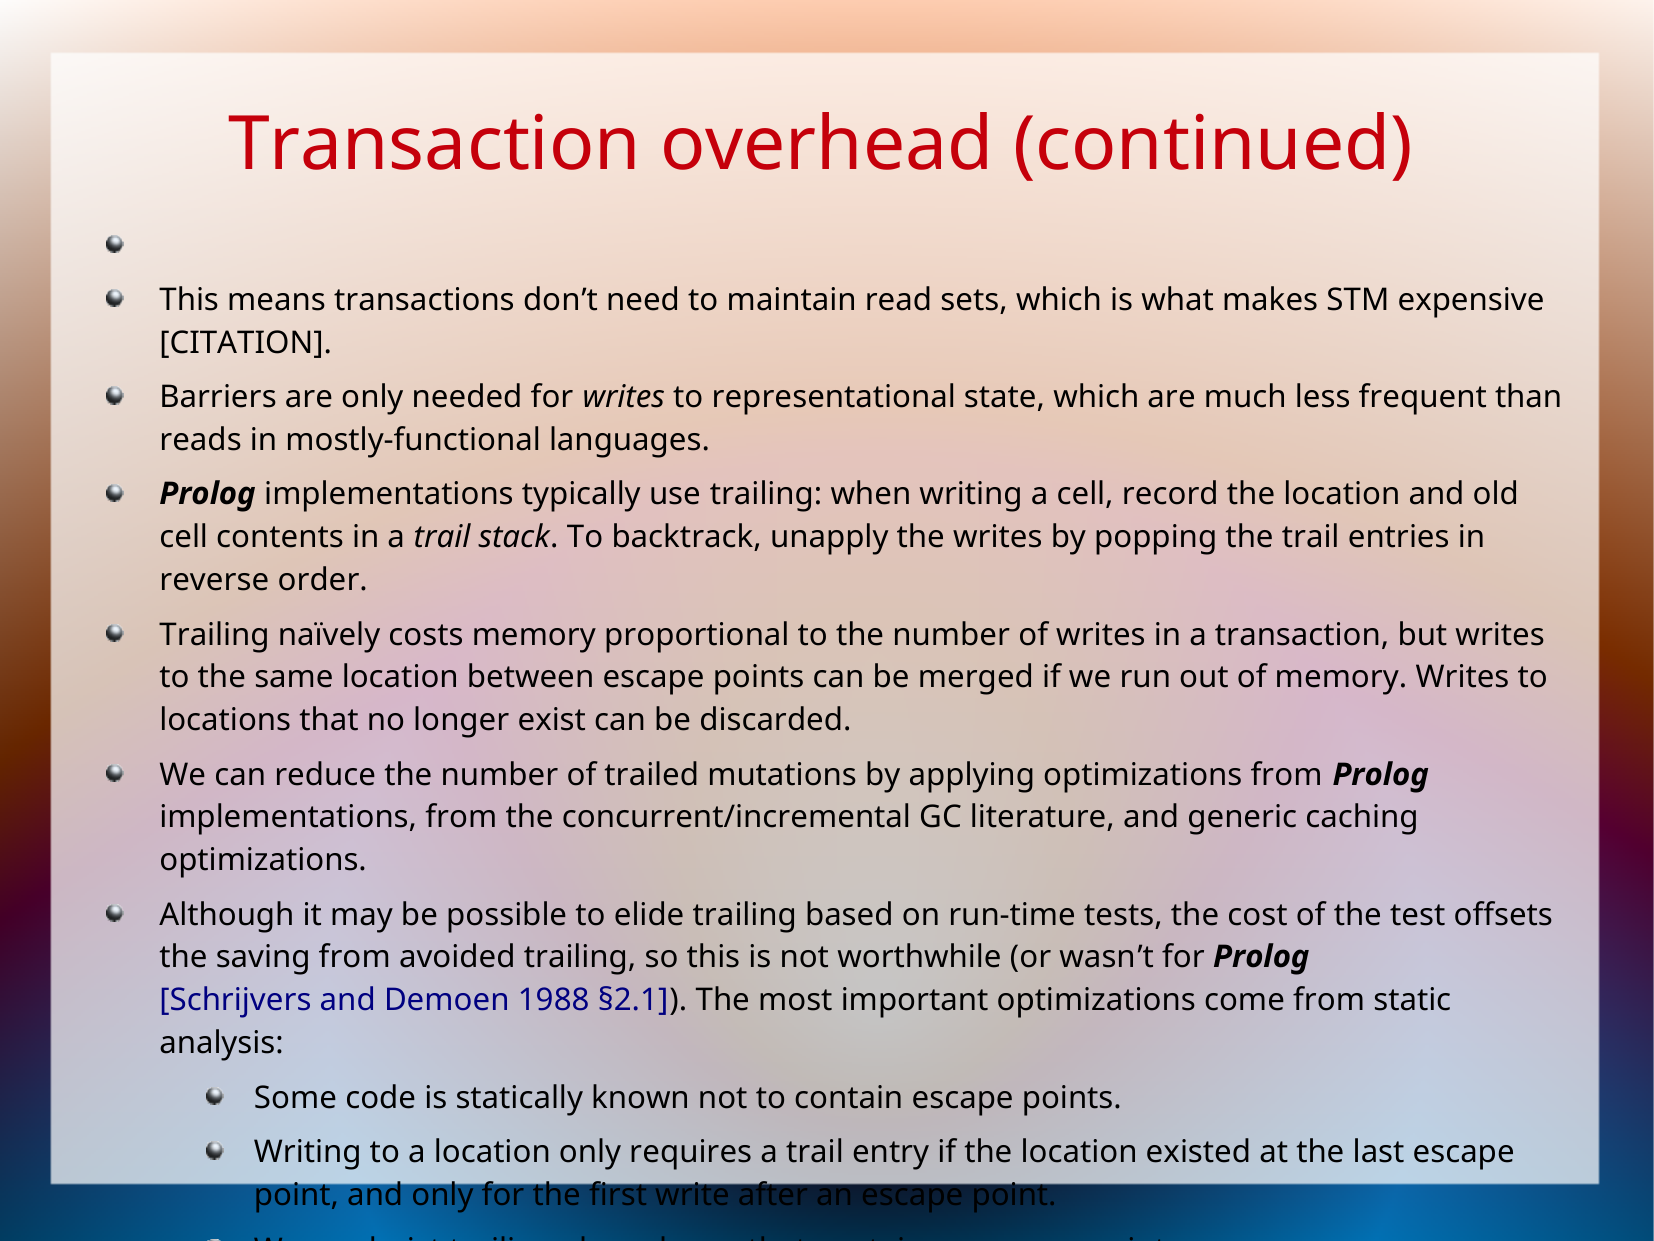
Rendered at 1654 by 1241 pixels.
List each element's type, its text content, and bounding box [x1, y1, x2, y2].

title Transaction overhead (continued) [76, 43, 1565, 237]
list This means transactions don’t need to maintain read sets, which is what makes STM expensive [CITATION]. Barriers are only needed for writes to representational state, which are much less frequent than reads in mostly-functional languages. Prolog implementations typically use trailing: when writing a cell, record the location and old cell contents in a trail stack. To backtrack, unapply the writes by popping the trail entries in reverse order. Trailing naïvely costs memory proportional to the number of writes in a transaction, but writes to the same location between escape points can be merged if we run out of memory. Writes to locations that no longer exist can be discarded. We can reduce the number of trailed mutations by applying optimizations from Prolog implementations, from the concurrent/incremental GC literature, and generic caching optimizations. Although it may be possible to elide trailing based on run-time tests, the cost of the test offsets the saving from avoided trailing, so this is not worthwhile (or wasn’t for Prolog [Schrijvers and Demoen 1988 §2.1]). The most important optimizations come from static analysis: Some code is statically known not to contain escape points. Writing to a location only requires a trail entry if the location existed at the last escape point, and only for the first write after an escape point. We can hoist trailing above loops that contain no escape points. If a loop is probably going to write to a range of locations, we can trail that range, avoiding some overhead associated with trailing each location. Similarly for stereotyped patterns of writes to an object’s fields. If we know that a procedure is passed a cell that it writes to, we can change all callers to trail the cell before the call, and now the callee does not need to. (The advantage is that we might be able to further optimize by hoisting, merging etc. in the callers.) If the previous value of the cell is known to be null, we can store just a tagged location rather than also storing the null. We should make sure that the trail stack reuses the same memory between boundaries to avoid cache pollution (similar argument to [Gonçalves and Appel 1995]). It’s also important to make sure that the code generated for trailing doesn’t cause unnecessary processor stalls. [88, 222, 1577, 1241]
picture [0, 0, 1654, 1241]
